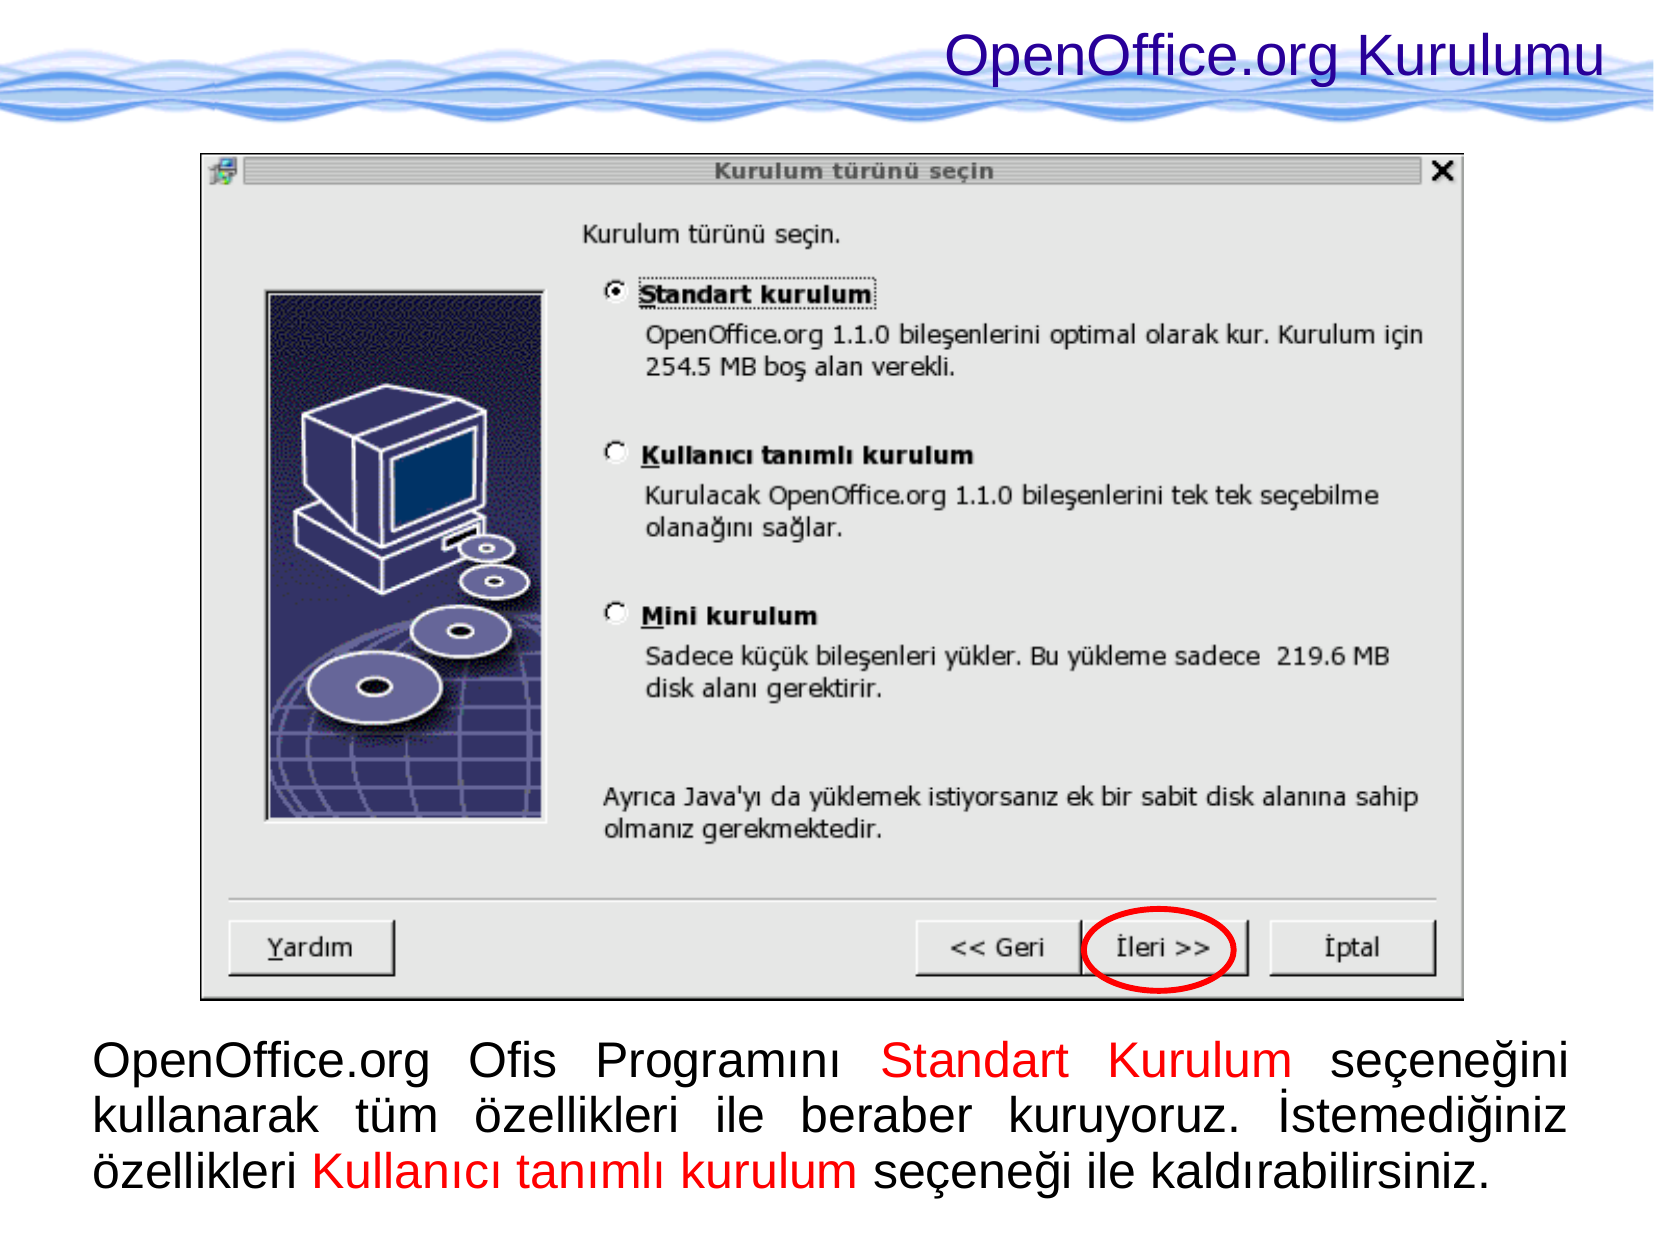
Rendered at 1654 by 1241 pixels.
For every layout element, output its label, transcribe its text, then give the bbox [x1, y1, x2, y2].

text_box OpenOffice.org Ofis Programını Standart Kurulum seçeneğini kullanarak tüm özellikleri ile beraber kuruyoruz. İstemediğiniz özellikleri Kullanıcı tanımlı kurulum seçeneği ile kaldırabilirsiniz. [77, 1024, 1585, 1209]
text_box OpenOffice.org Kurulumu [587, 15, 1654, 96]
picture [0, 41, 1654, 129]
picture [200, 153, 1464, 1001]
